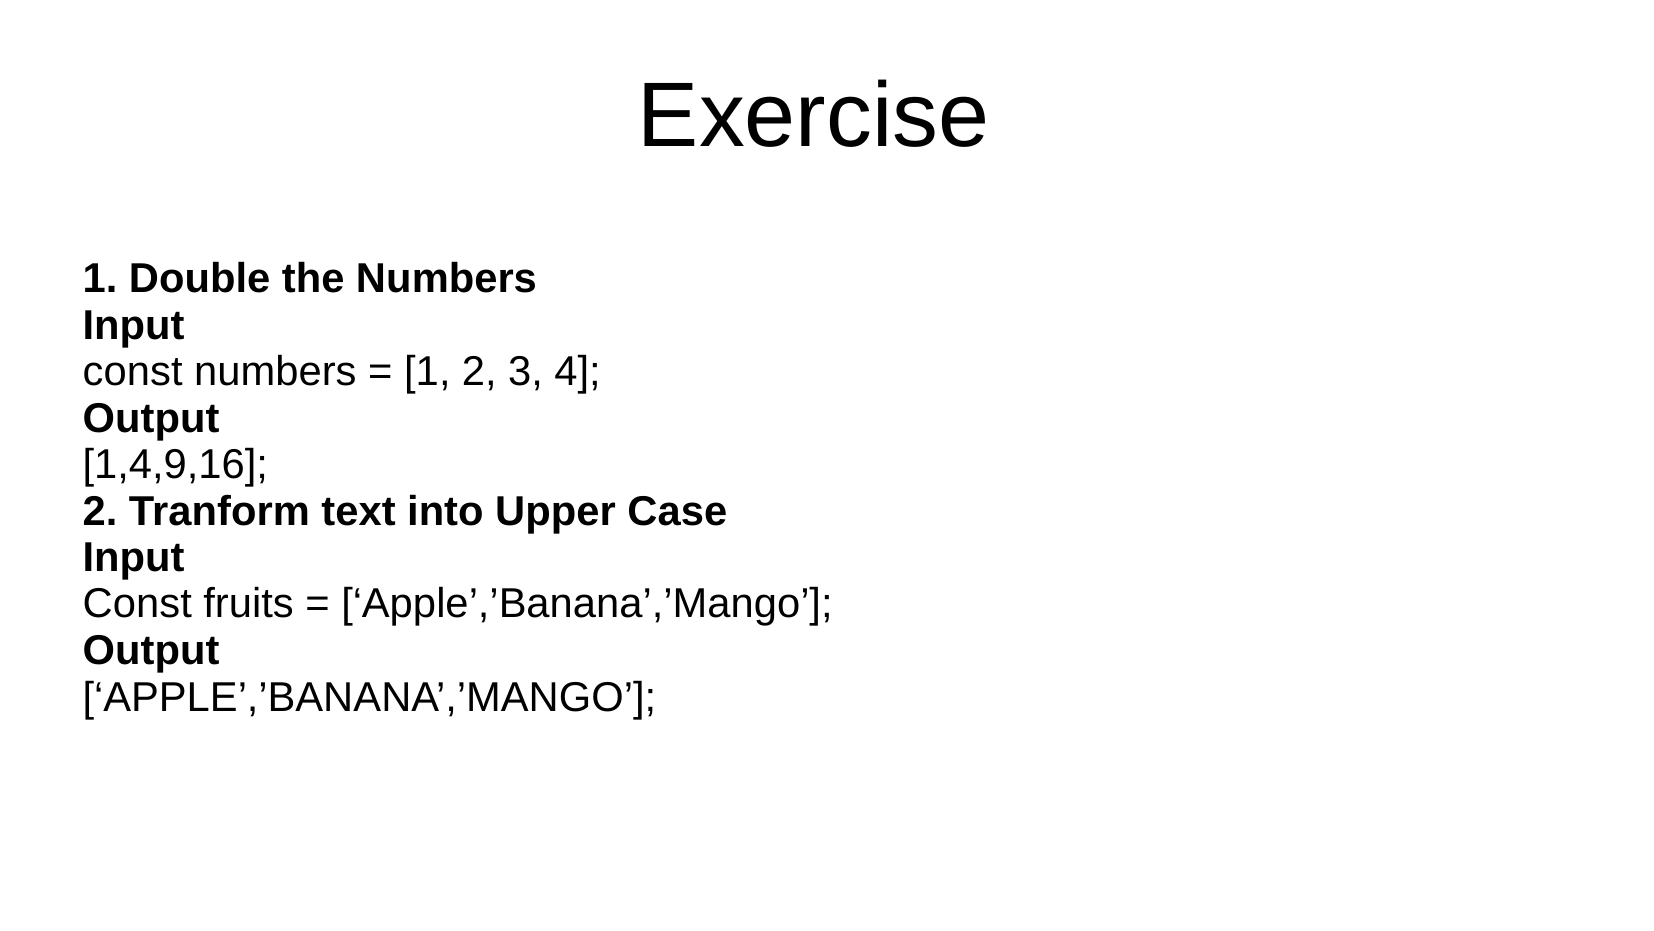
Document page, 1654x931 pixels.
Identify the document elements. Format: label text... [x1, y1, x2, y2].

subtitle 1. Double the Numbers Input const numbers = [1, 2, 3, 4]; Output [1,4,9,16]; 2. Tranform text into Upper Case Input Const fruits = [‘Apple’,’Banana’,’Mango’]; Output [‘APPLE’,’BANANA’,’MANGO’]; [82, 217, 1571, 758]
title Exercise [82, 37, 1571, 193]
